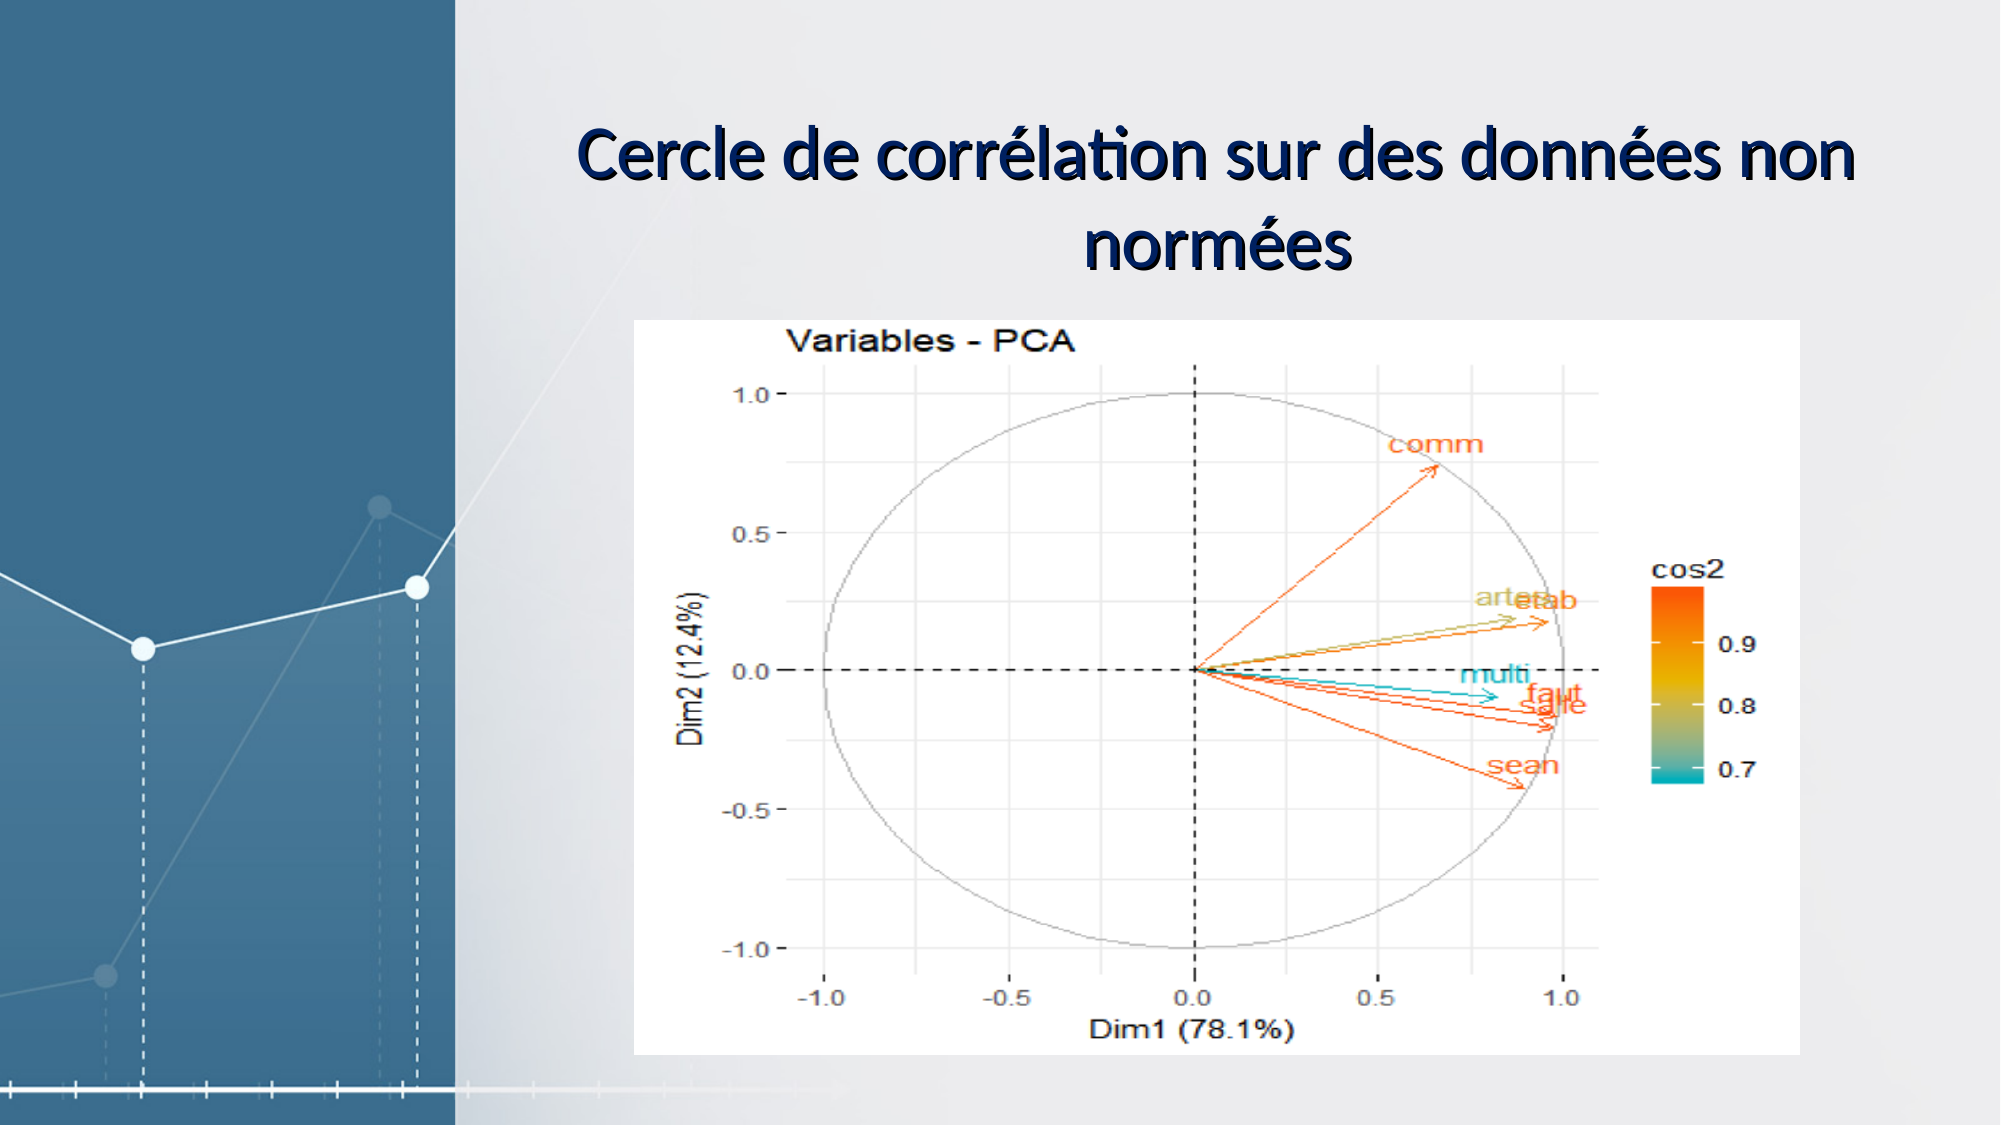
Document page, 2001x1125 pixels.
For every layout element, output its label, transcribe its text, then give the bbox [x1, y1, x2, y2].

picture [634, 320, 1800, 1055]
title Cercle de corrélation sur des données non normées [532, 94, 1902, 221]
